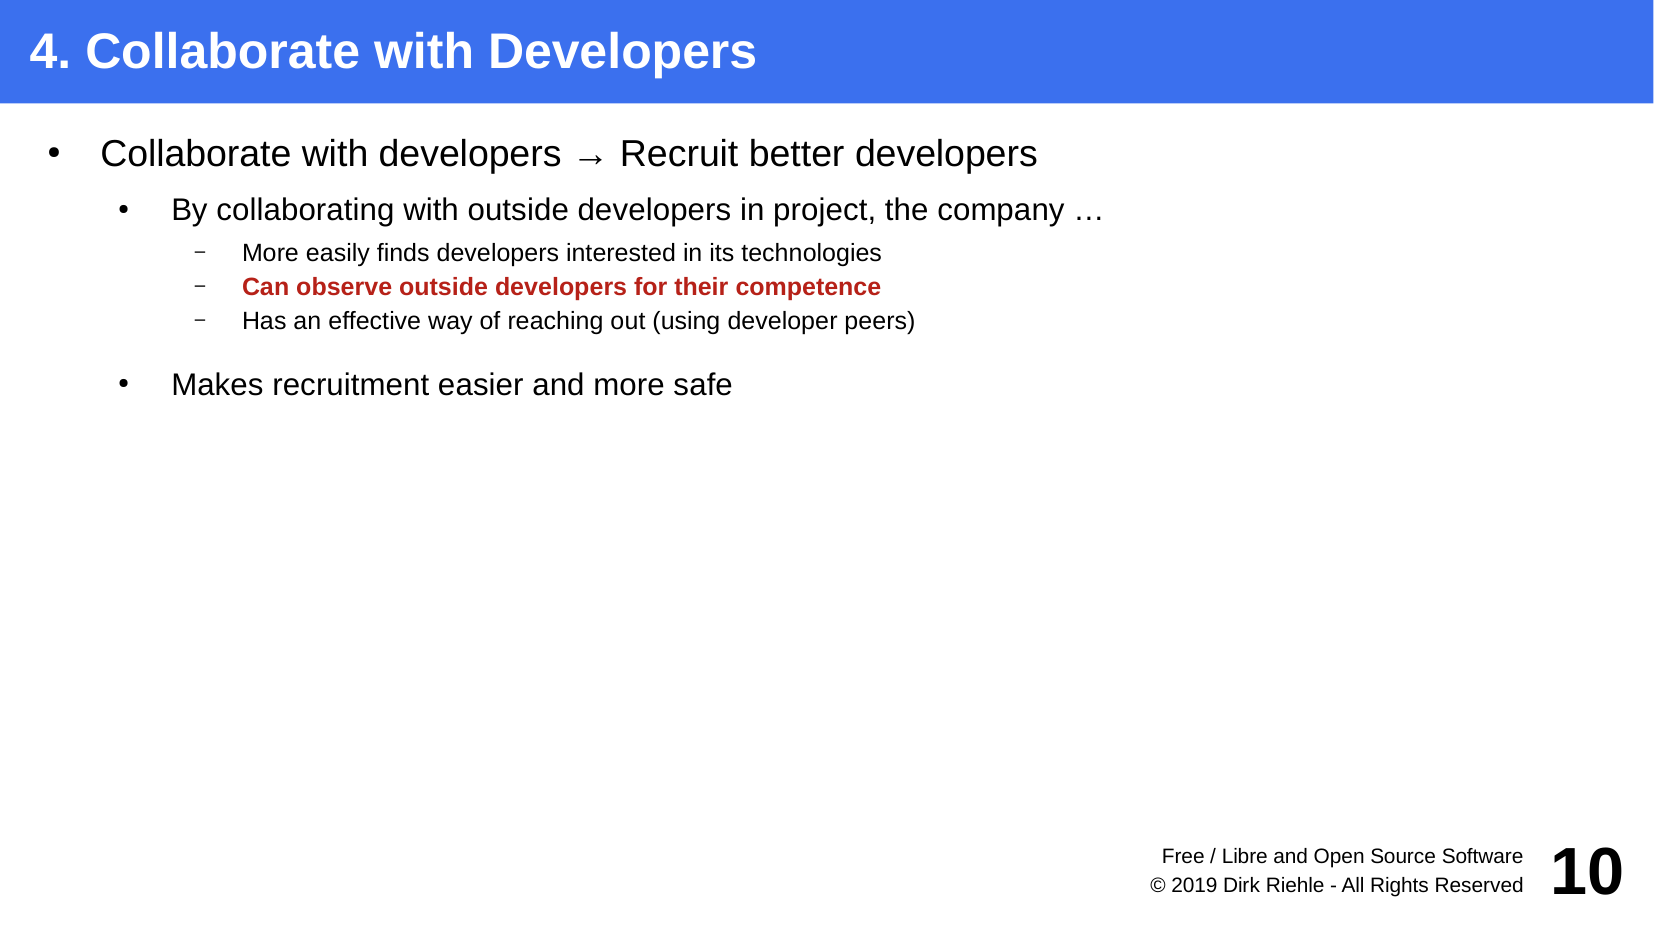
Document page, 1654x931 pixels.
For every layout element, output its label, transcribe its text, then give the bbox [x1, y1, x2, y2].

title 4. Collaborate with Developers [0, 0, 1654, 104]
list Collaborate with developers → Recruit better developers By collaborating with outside developers in project, the company … More easily finds developers interested in its technologies Can observe outside developers for their competence Has an effective way of reaching out (using developer peers) Makes recruitment easier and more safe [29, 132, 1625, 813]
